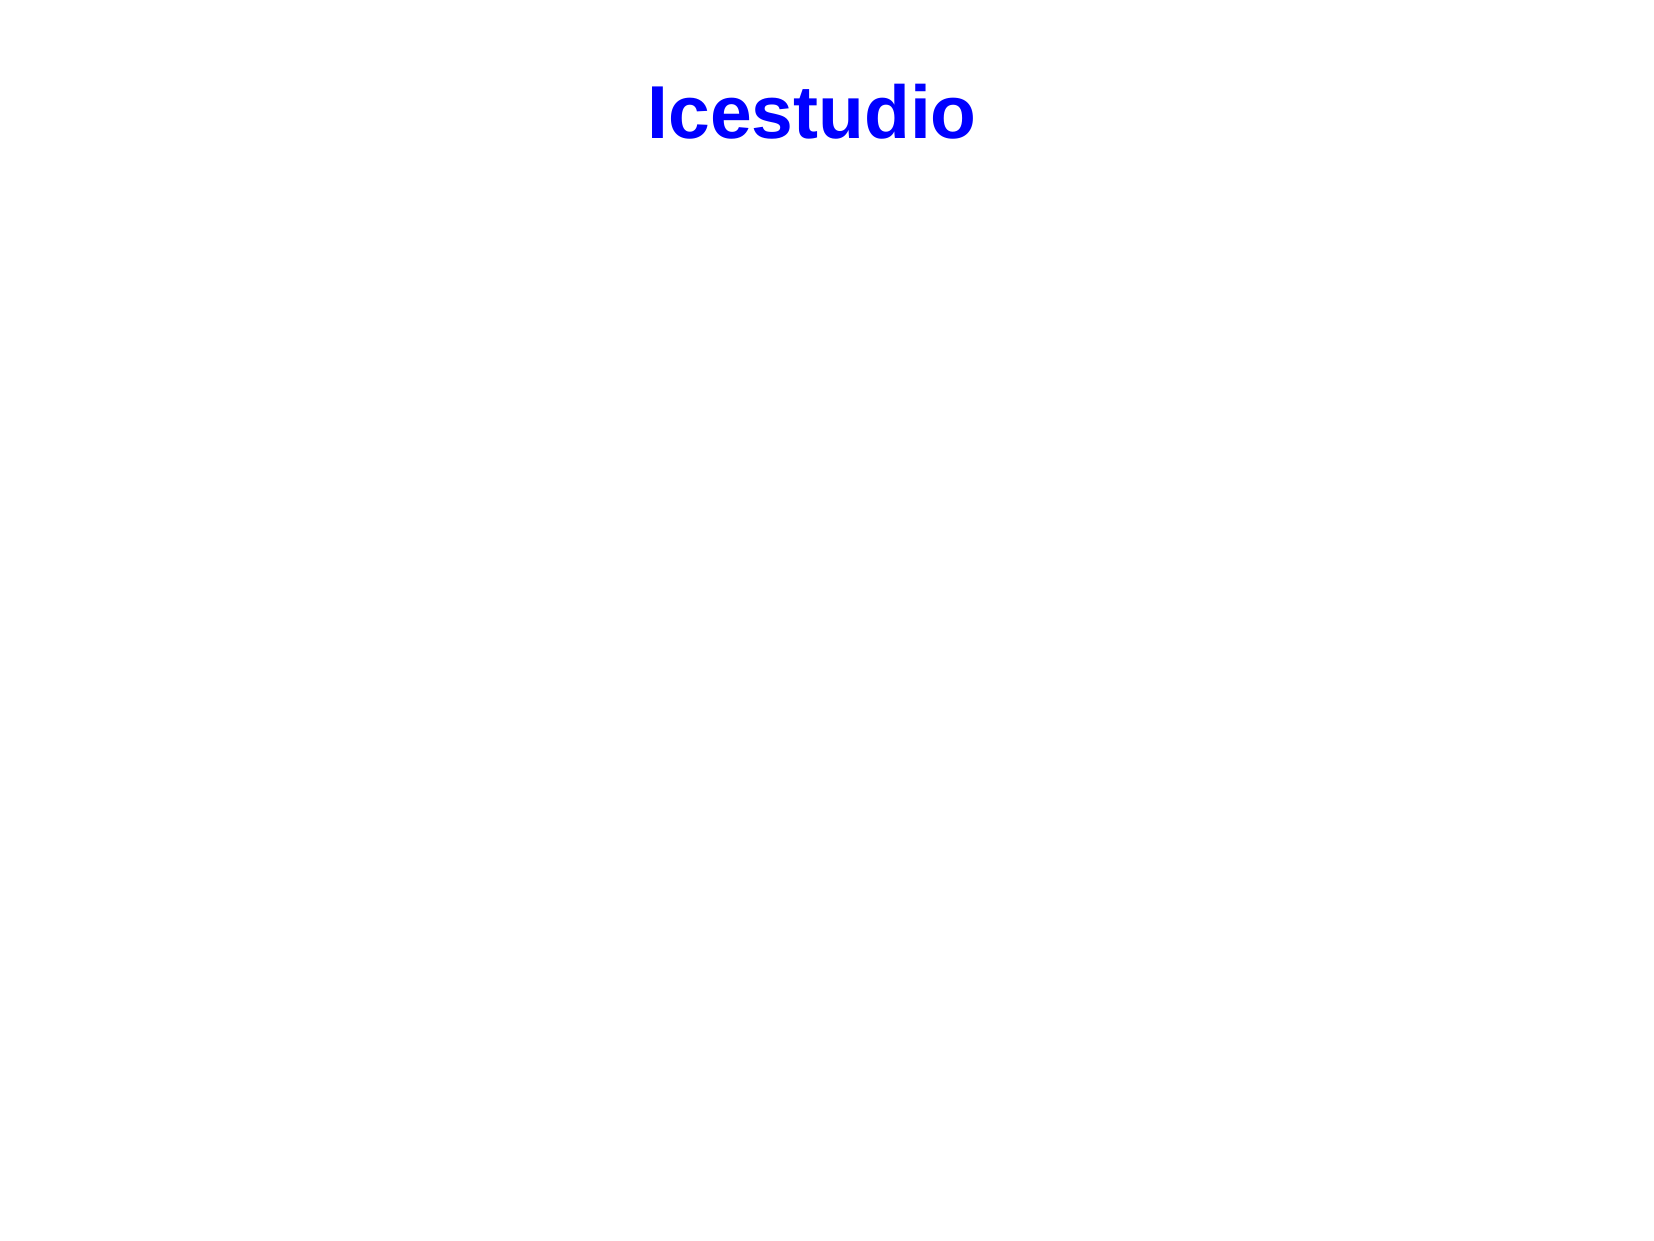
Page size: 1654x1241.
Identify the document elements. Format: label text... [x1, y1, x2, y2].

text_box Icestudio [64, 59, 1561, 166]
